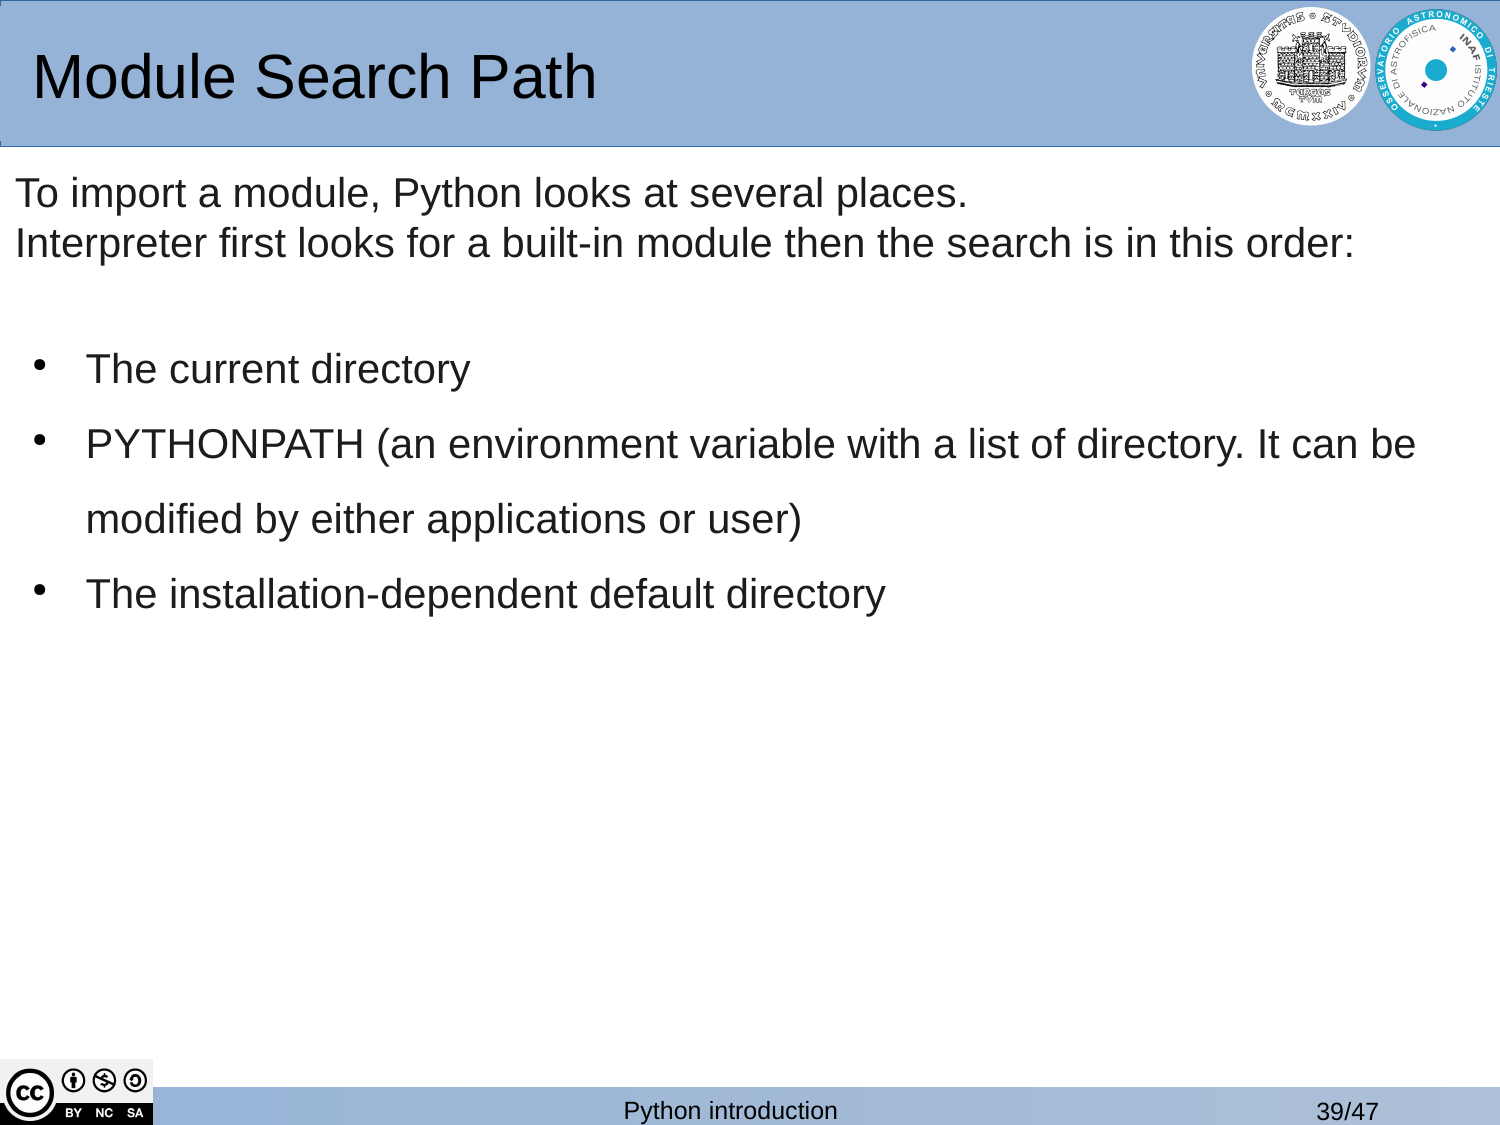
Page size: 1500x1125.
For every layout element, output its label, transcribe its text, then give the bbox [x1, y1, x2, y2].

text_box Module Search Path [0, 5, 1243, 141]
list To import a module, Python looks at several places. Interpreter first looks for a built-in module then the search is in this order: The current directory PYTHONPATH (an environment variable with a list of directory. It can be modified by either applications or user) The installation-dependent default directory [0, 158, 1446, 1075]
picture [0, 1075, 153, 1125]
picture [1252, 0, 1500, 156]
